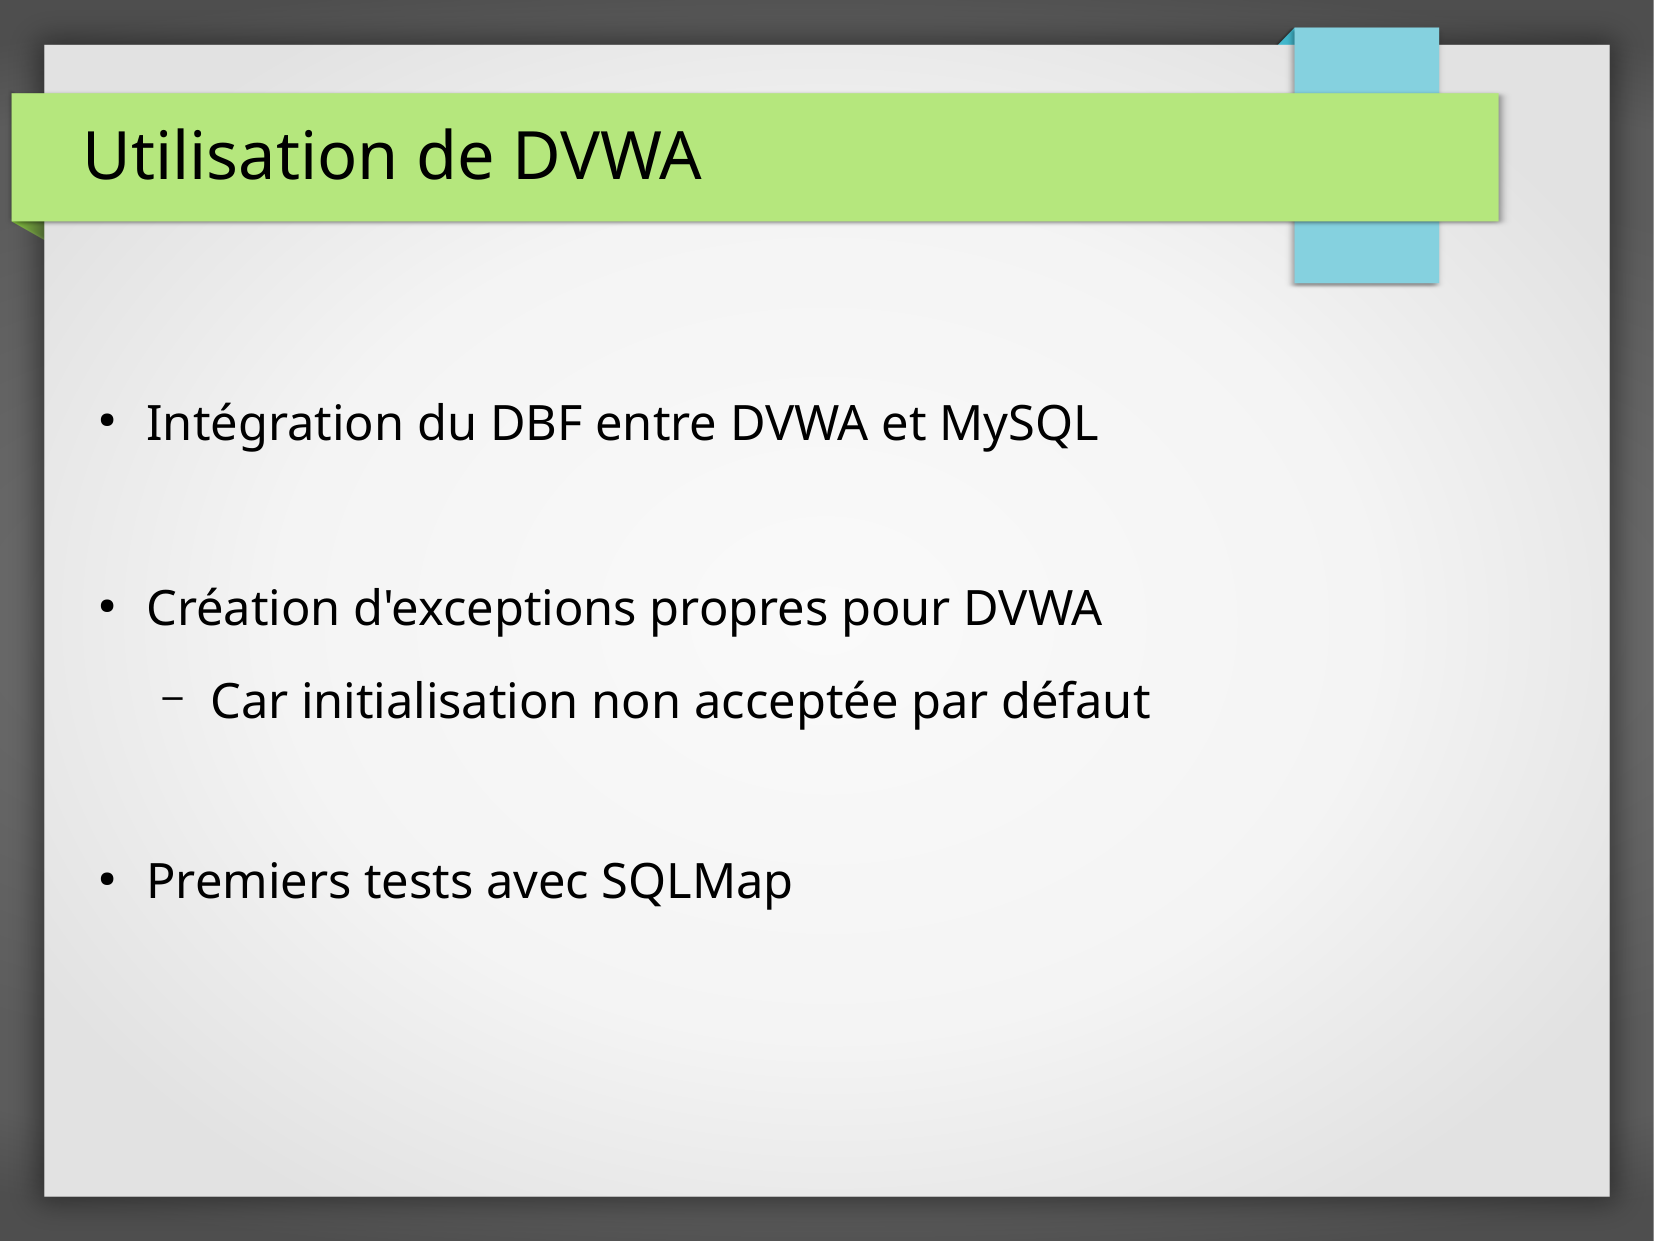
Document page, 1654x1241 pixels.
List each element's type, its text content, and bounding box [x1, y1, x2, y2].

picture [0, 0, 1654, 1241]
list Intégration du DBF entre DVWA et MySQL Création d'exceptions propres pour DVWA Car initialisation non acceptée par défaut Premiers tests avec SQLMap [82, 295, 1571, 1015]
title Utilisation de DVWA [82, 94, 1264, 213]
